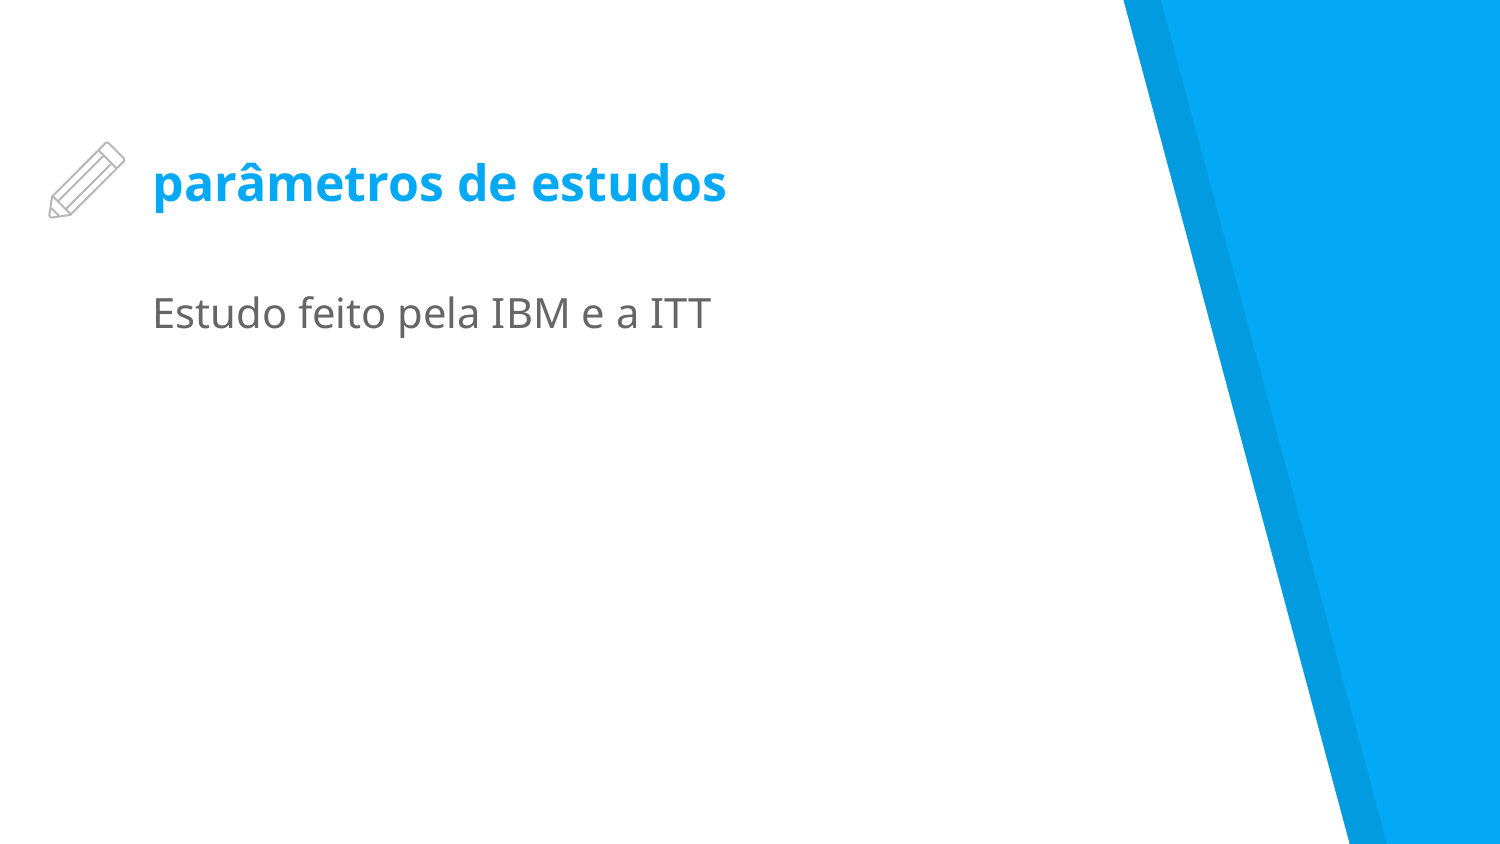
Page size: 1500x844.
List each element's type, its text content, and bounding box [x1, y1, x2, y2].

text_box parâmetros de estudos [137, 146, 1210, 227]
text_box Estudo feito pela IBM e a ITT [137, 246, 1011, 617]
